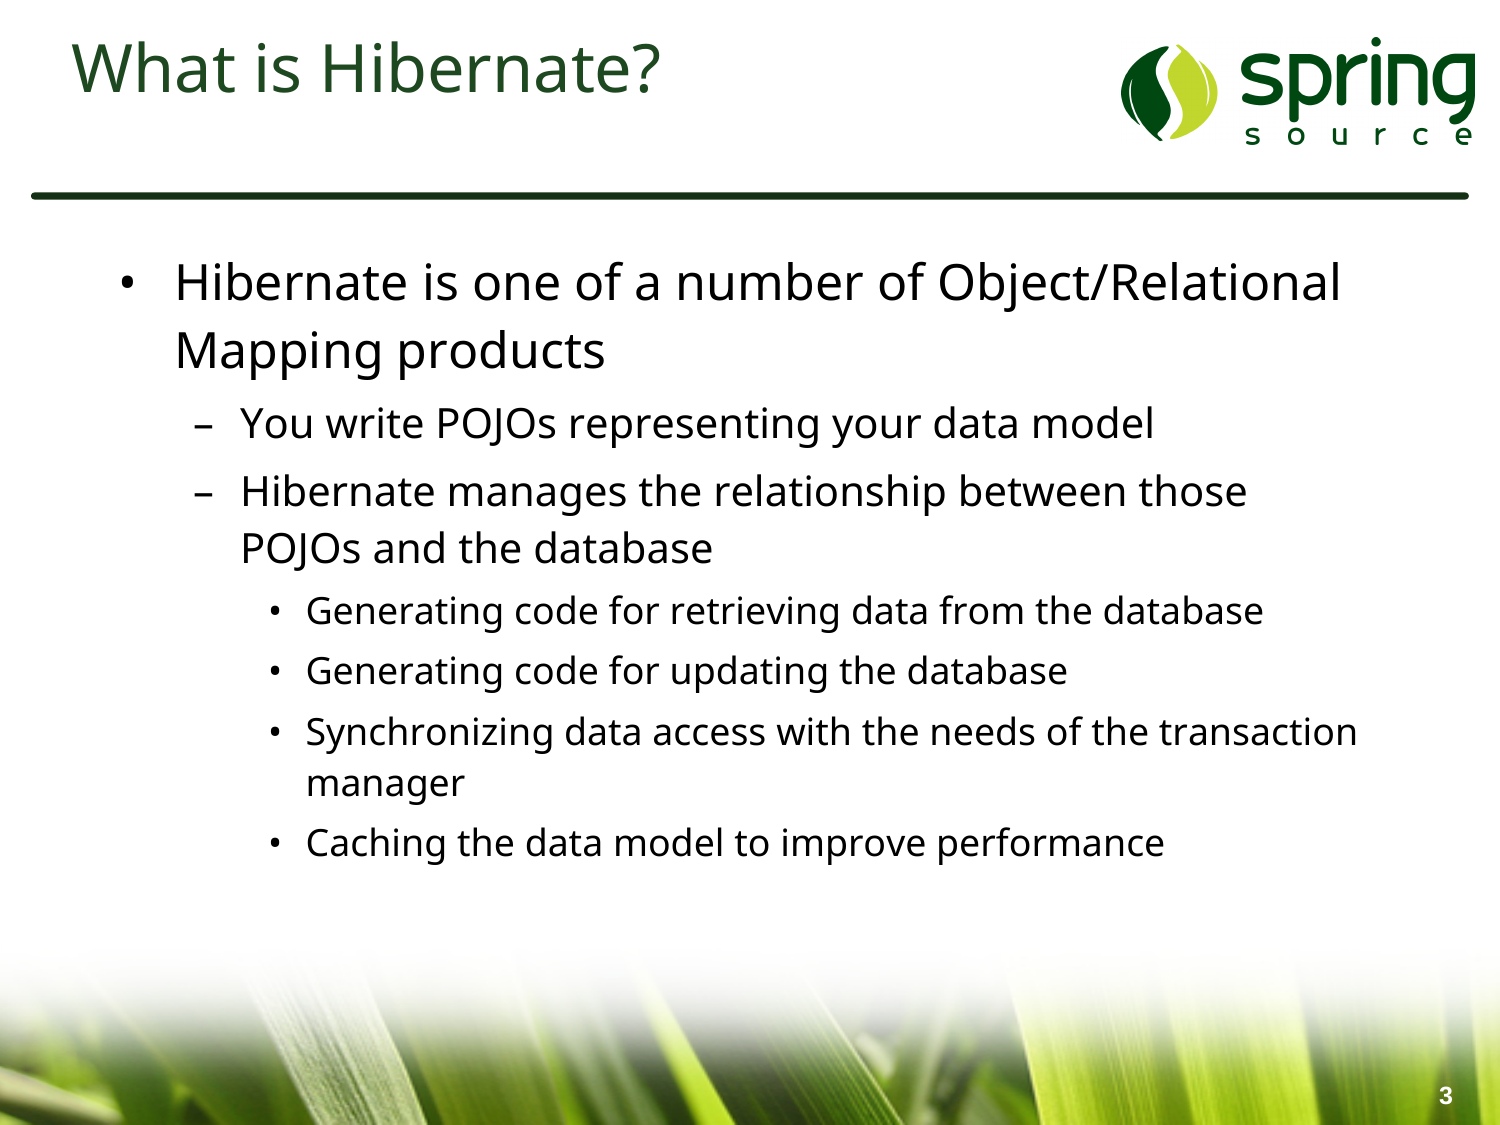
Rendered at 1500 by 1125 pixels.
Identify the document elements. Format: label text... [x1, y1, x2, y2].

list Hibernate is one of a number of Object/Relational Mapping products You write POJOs representing your data model Hibernate manages the relationship between those POJOs and the database Generating code for retrieving data from the database Generating code for updating the database Synchronizing data access with the needs of the transaction manager Caching the data model to improve performance [103, 239, 1394, 903]
title What is Hibernate? [56, 13, 1089, 176]
picture [1121, 37, 1475, 145]
picture [0, 944, 1500, 1125]
